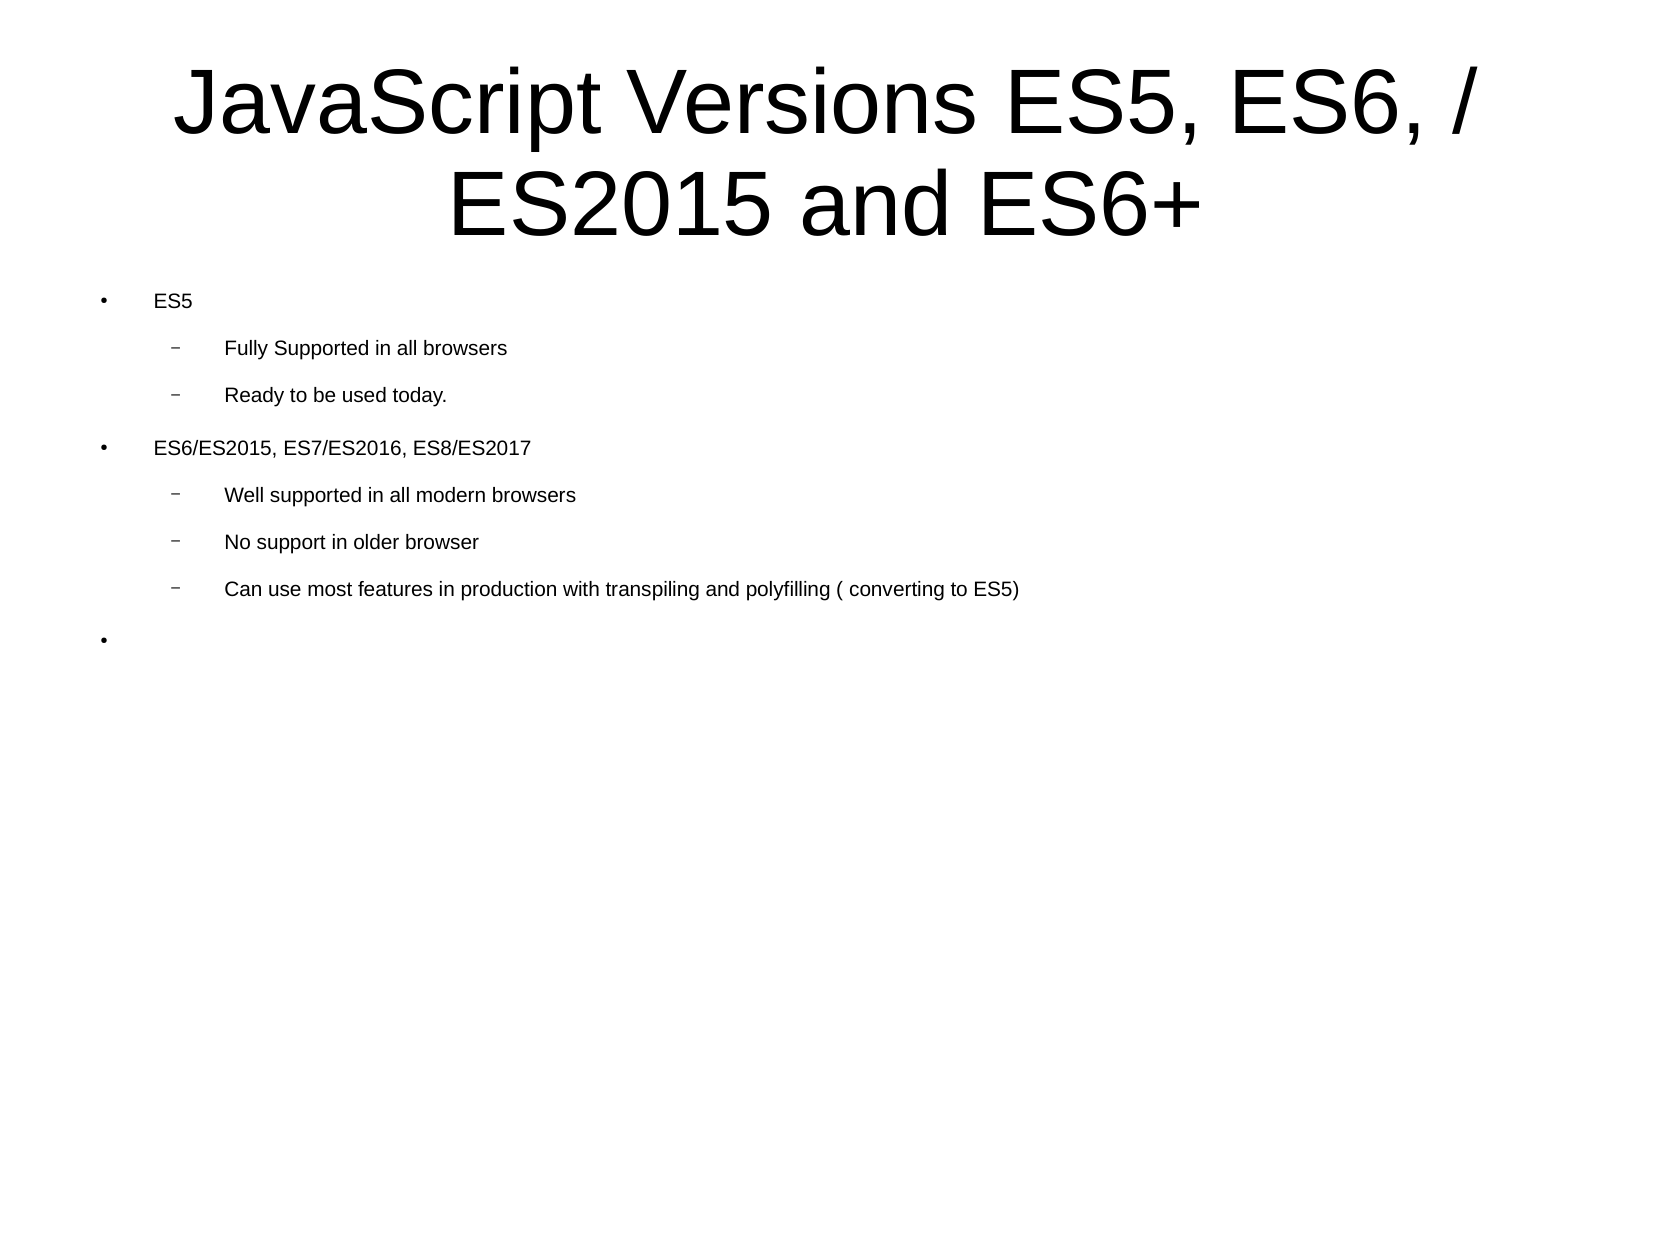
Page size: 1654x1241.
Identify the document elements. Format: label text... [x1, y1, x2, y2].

title JavaScript Versions ES5, ES6, / ES2015 and ES6+ [82, 49, 1571, 257]
list ES5 Fully Supported in all browsers Ready to be used today. ES6/ES2015, ES7/ES2016, ES8/ES2017 Well supported in all modern browsers No support in older browser Can use most features in production with transpiling and polyfilling ( converting to ES5) [82, 290, 1571, 1229]
